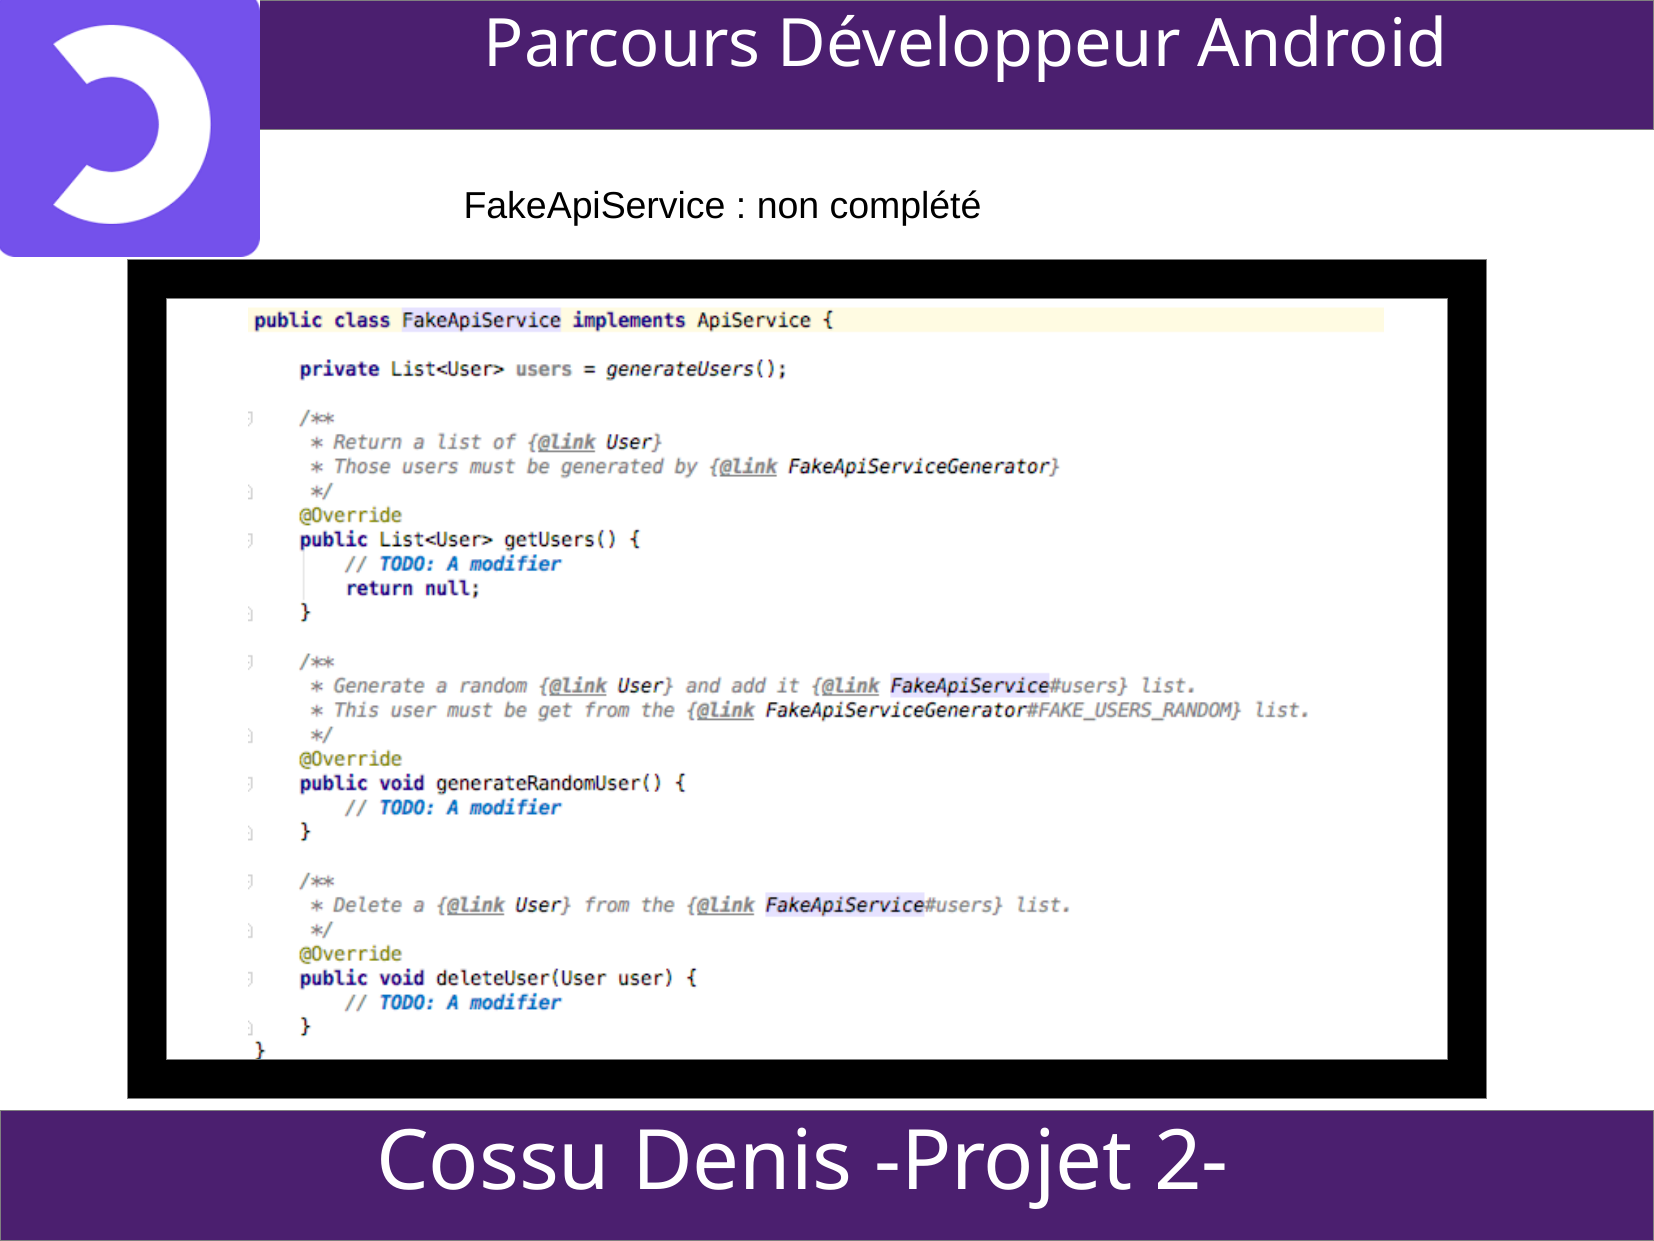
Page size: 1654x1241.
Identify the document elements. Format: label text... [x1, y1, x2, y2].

text_box [127, 259, 1487, 1099]
picture [0, 0, 260, 257]
picture [248, 299, 1384, 1059]
text_box FakeApiService : non complété [448, 177, 1465, 234]
